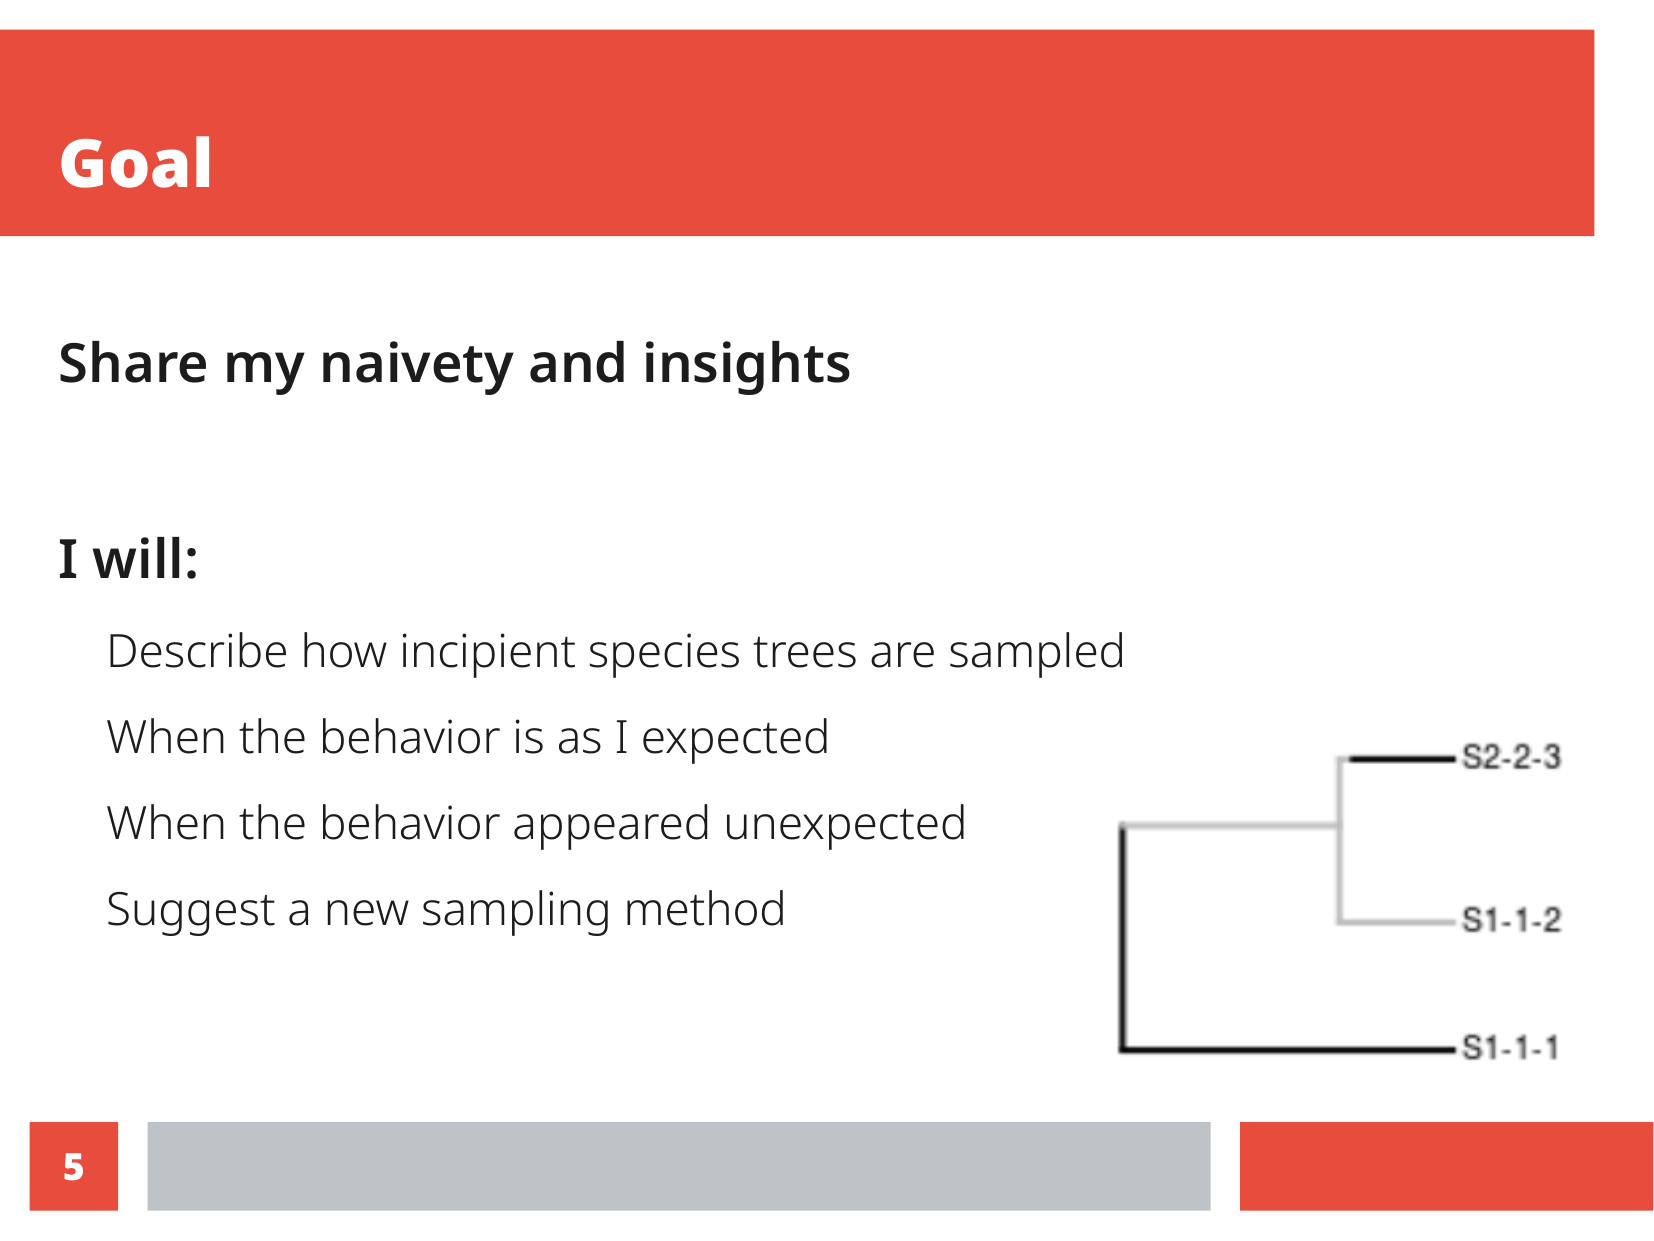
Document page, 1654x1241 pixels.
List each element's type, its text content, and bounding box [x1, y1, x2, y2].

list Share my naivety and insights I will: Describe how incipient species trees are sampled When the behavior is as I expected When the behavior appeared unexpected Suggest a new sampling method [59, 324, 1565, 1093]
title Goal [59, 59, 1595, 207]
picture [1095, 716, 1634, 1111]
